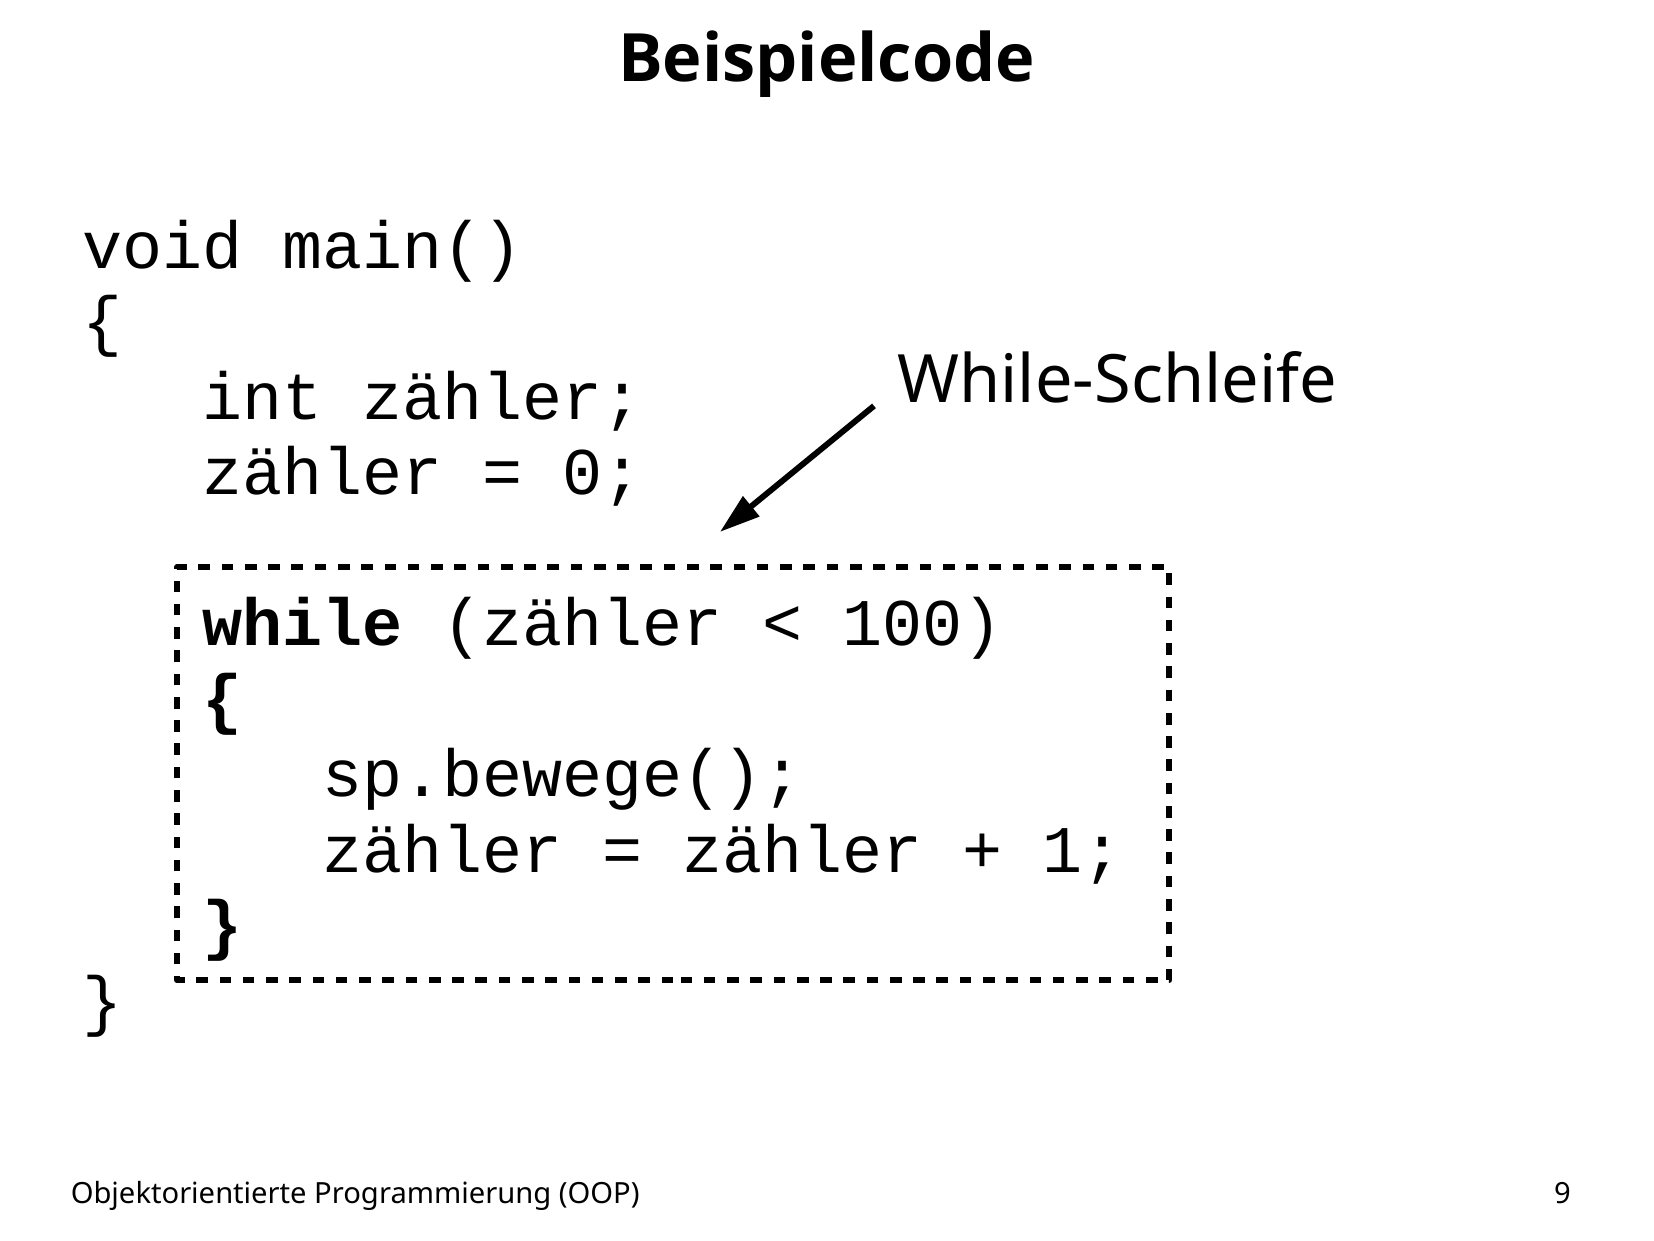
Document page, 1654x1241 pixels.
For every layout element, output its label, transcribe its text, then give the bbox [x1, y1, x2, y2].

list void main() { int zähler; zähler = 0; while (zähler < 100) { sp.bewege(); zähler = zähler + 1; } } [82, 212, 1571, 1146]
list While-Schleife [897, 330, 1536, 638]
title Beispielcode [0, 5, 1654, 107]
